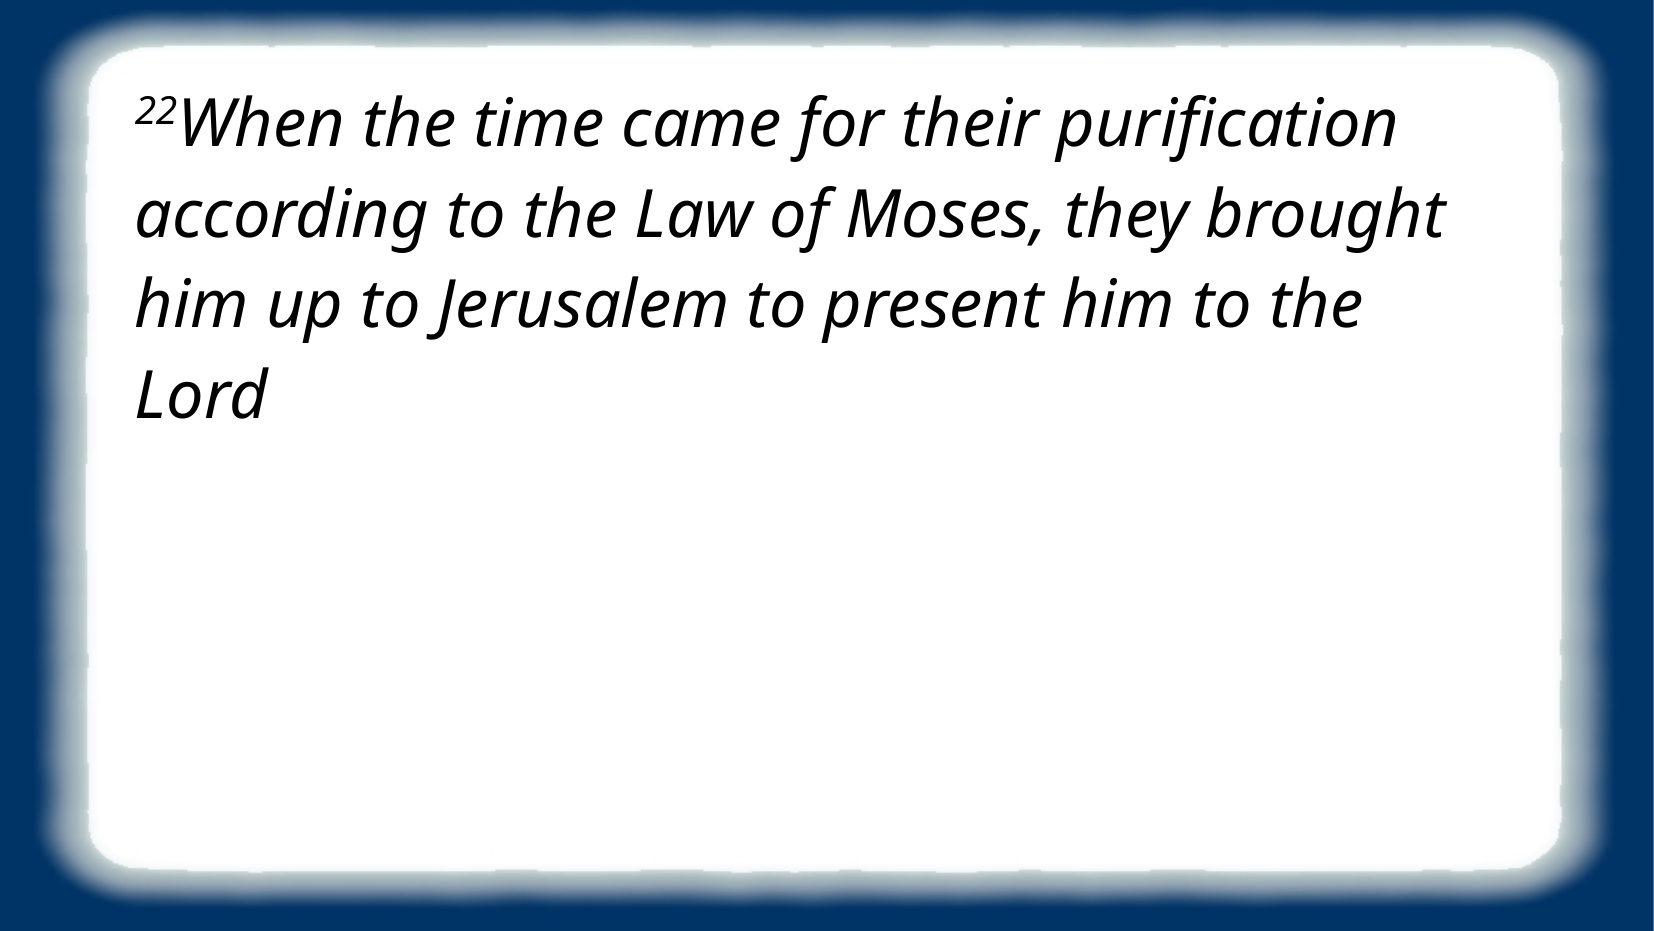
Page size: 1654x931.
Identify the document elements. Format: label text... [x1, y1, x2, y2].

text_box 22When the time came for their purification according to the Law of Moses, they brought him up to Jerusalem to present him to the Lord [120, 67, 1516, 451]
picture [0, 0, 1654, 931]
